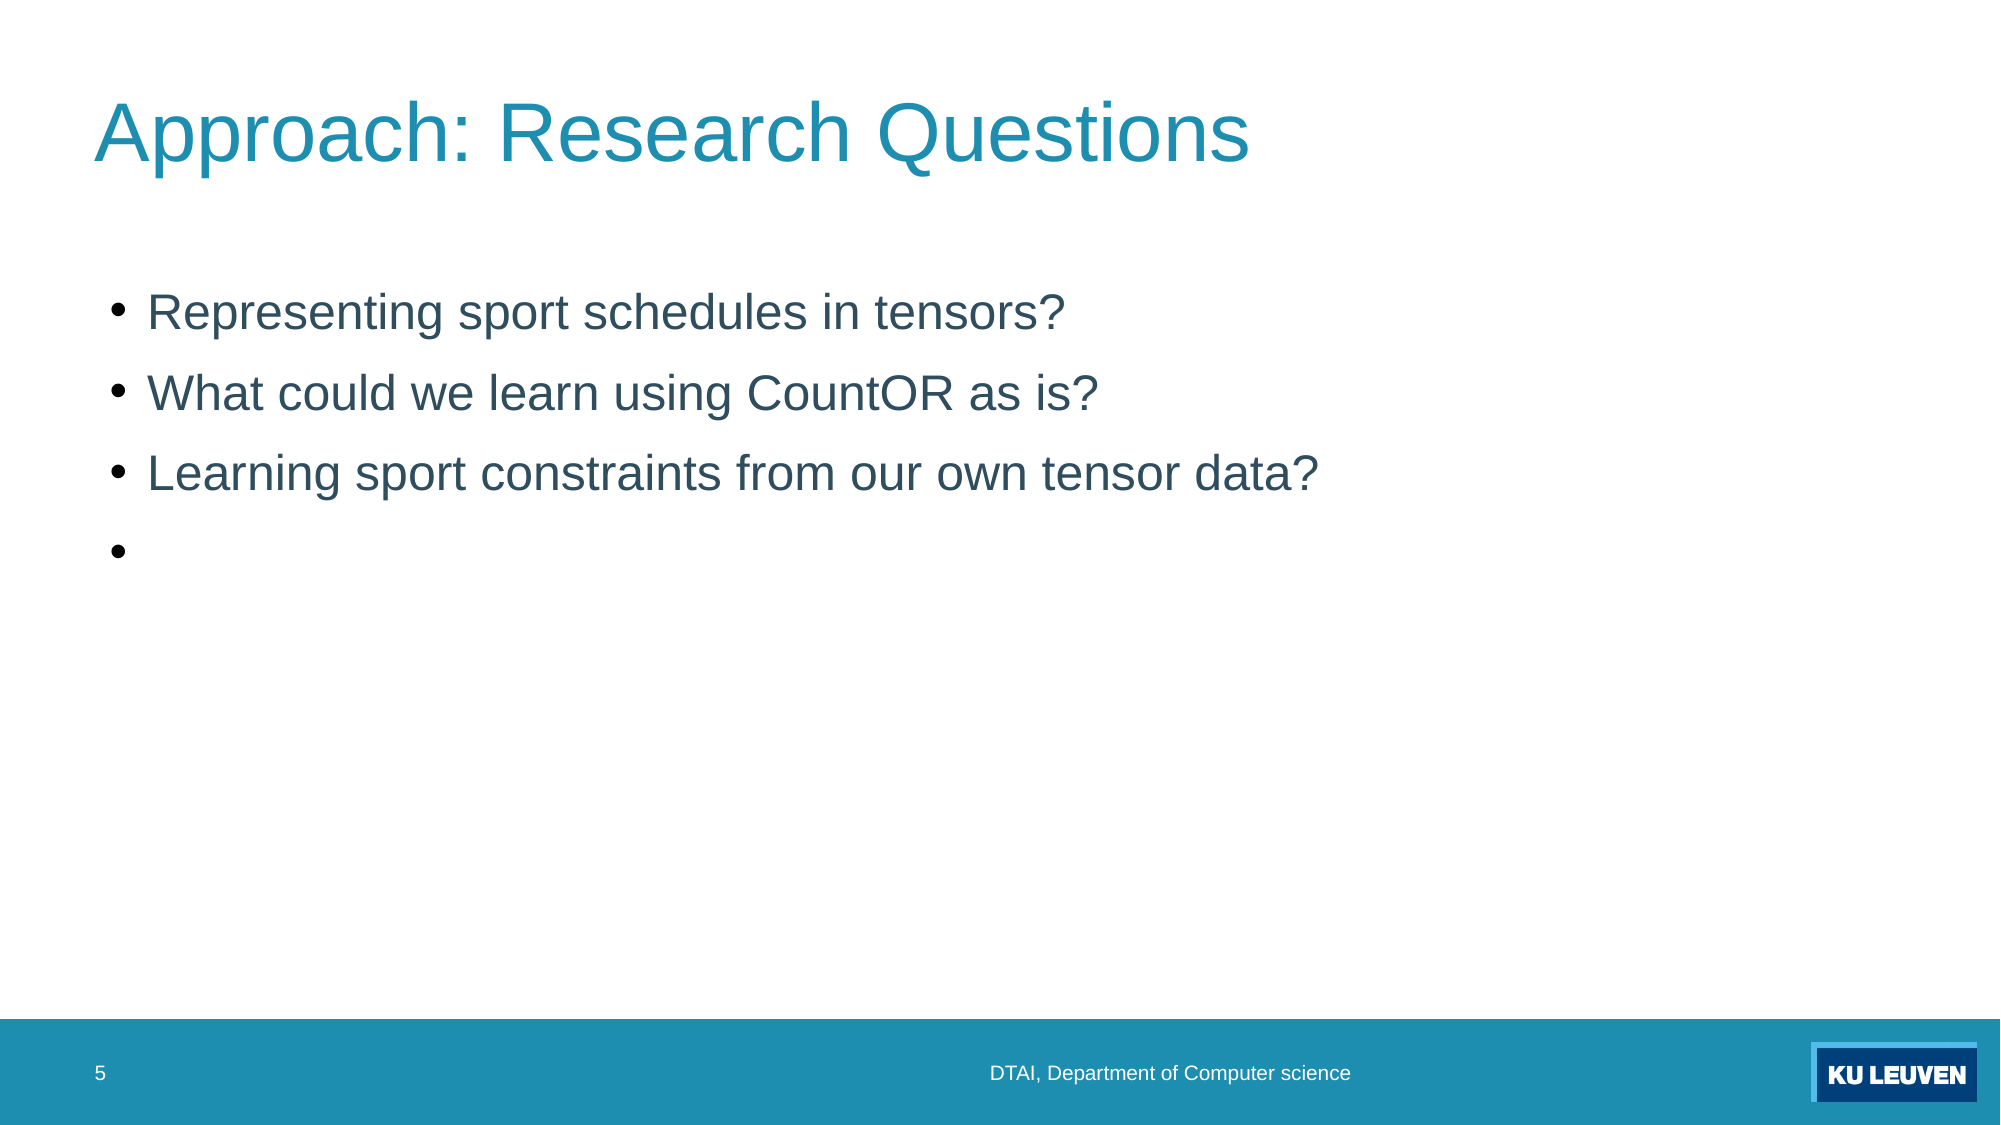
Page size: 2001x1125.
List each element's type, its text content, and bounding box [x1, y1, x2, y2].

list Representing sport schedules in tensors? What could we learn using CountOR as is? Learning sport constraints from our own tensor data? [94, 271, 1906, 1004]
title Approach: Research Questions [94, 33, 1906, 223]
text_box ‹nr.› [94, 1018, 201, 1125]
text_box DTAI, Department of Computer science [989, 1018, 1809, 1125]
